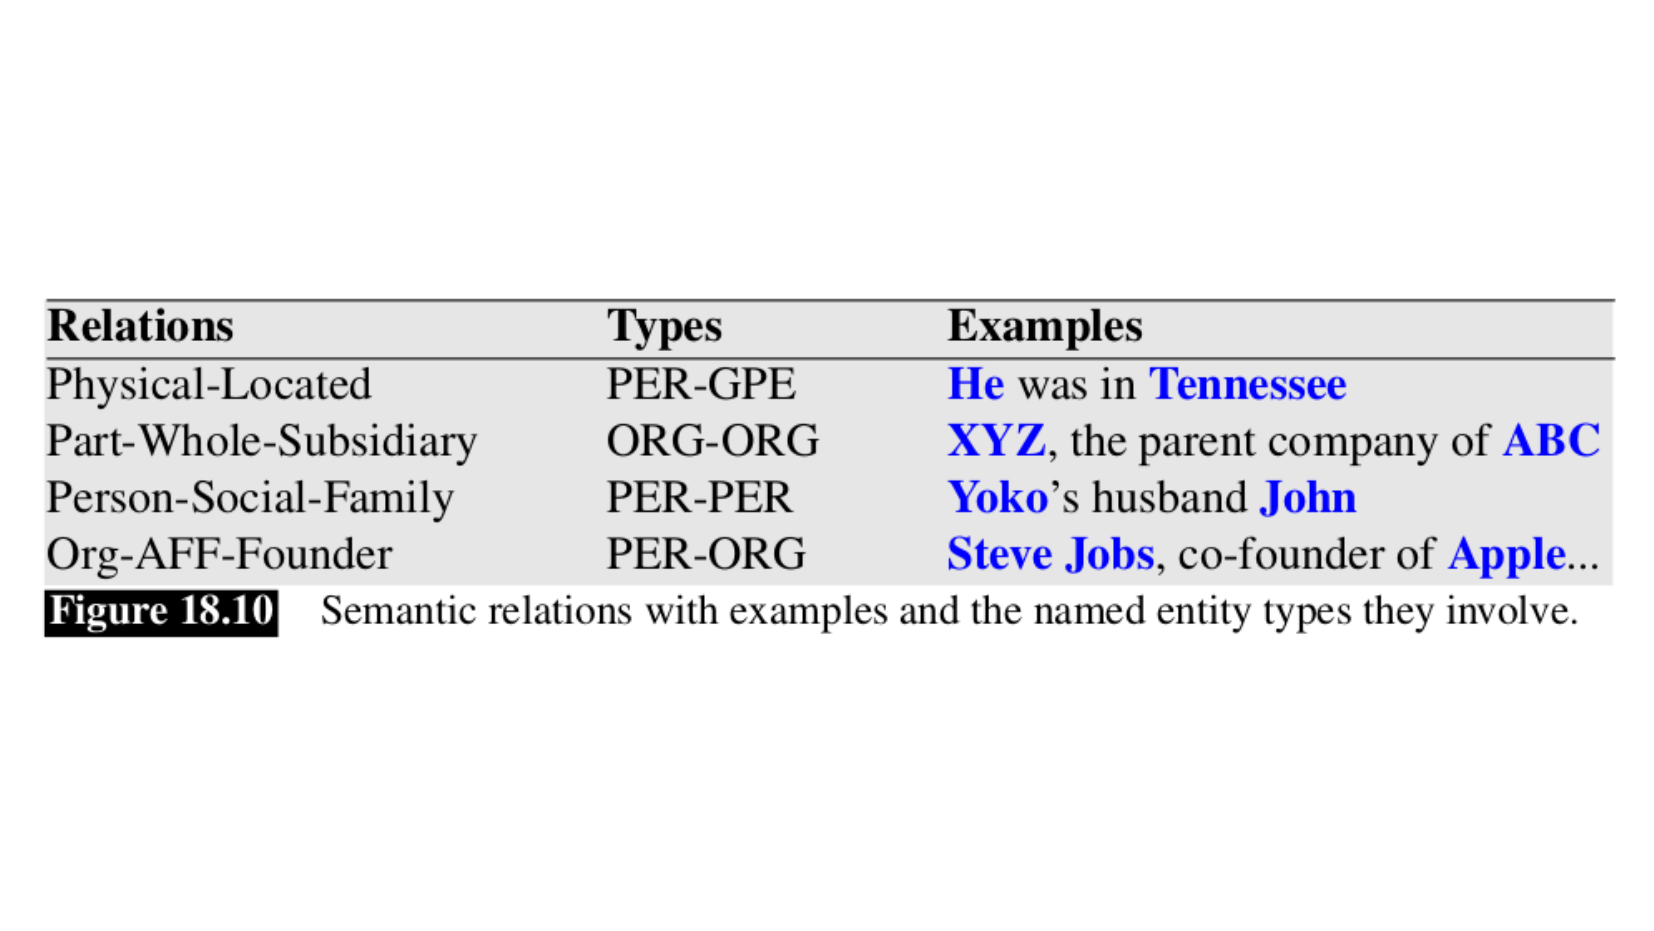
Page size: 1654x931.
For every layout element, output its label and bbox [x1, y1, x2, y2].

picture [0, 261, 1654, 669]
